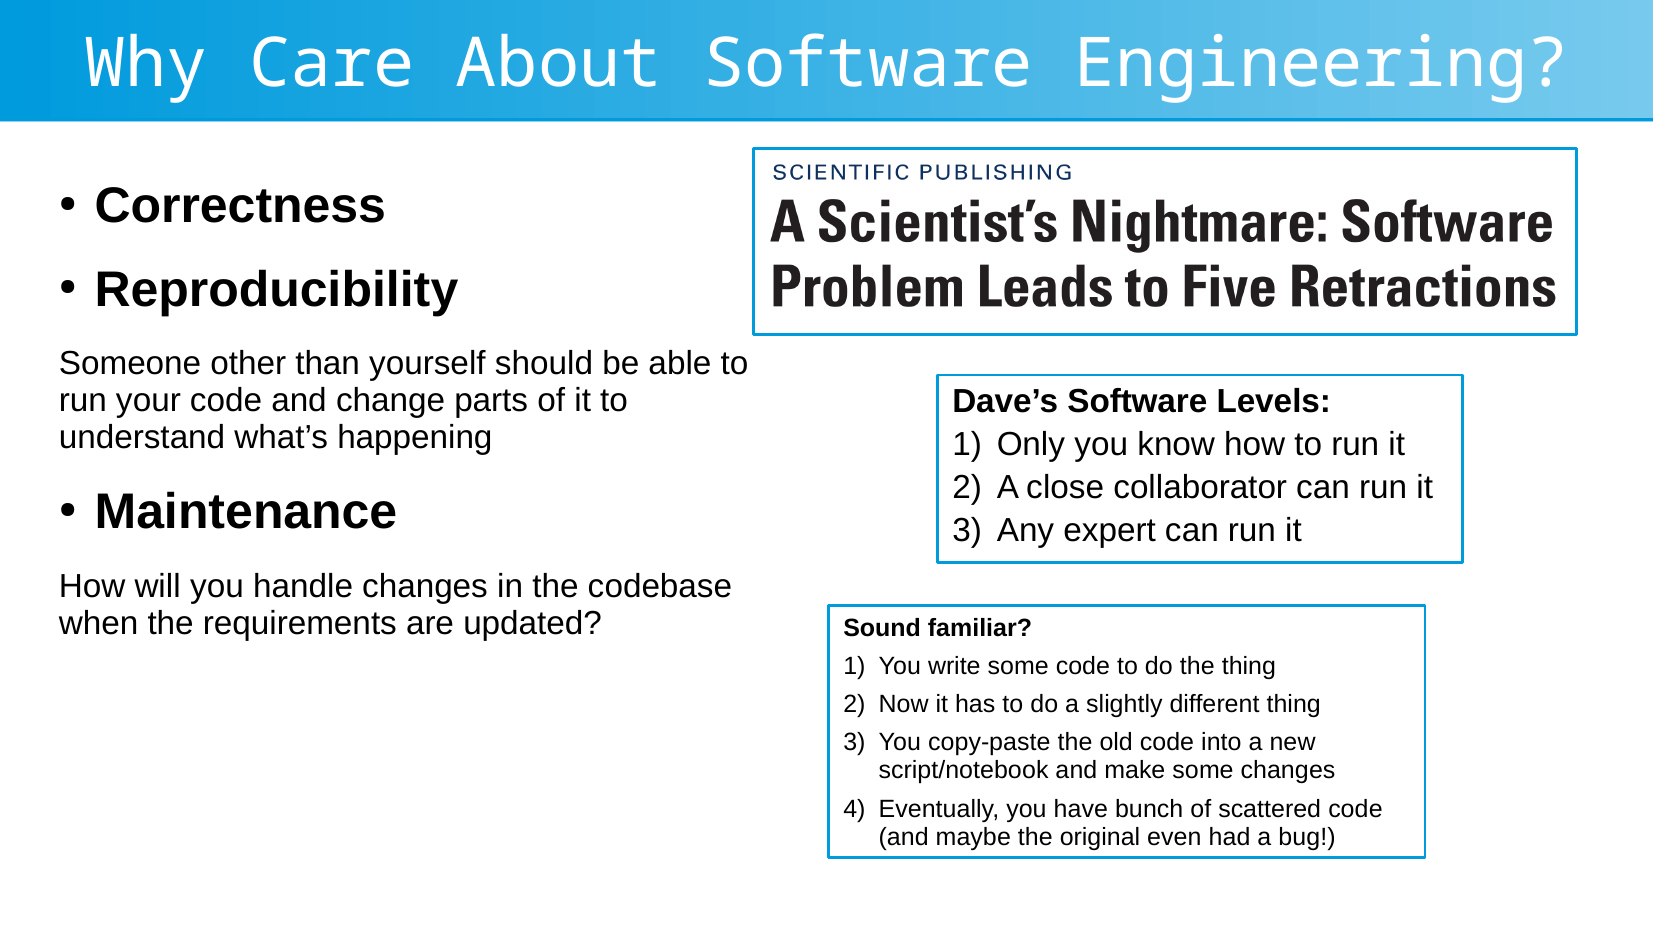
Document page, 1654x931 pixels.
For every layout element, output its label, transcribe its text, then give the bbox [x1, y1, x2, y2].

picture [756, 151, 1574, 332]
list Correctness Reproducibility Someone other than yourself should be able to run your code and change parts of it to understand what’s happening Maintenance How will you handle changes in the codebase when the requirements are updated? [59, 177, 788, 768]
text_box Sound familiar? You write some code to do the thing Now it has to do a slightly different thing You copy-paste the old code into a new script/notebook and make some changes Eventually, you have bunch of scattered code (and maybe the original even had a bug!) [828, 605, 1426, 858]
text_box Dave’s Software Levels: Only you know how to run it A close collaborator can run it Any expert can run it [937, 375, 1463, 563]
title Why Care About Software Engineering? [59, 5, 1595, 115]
